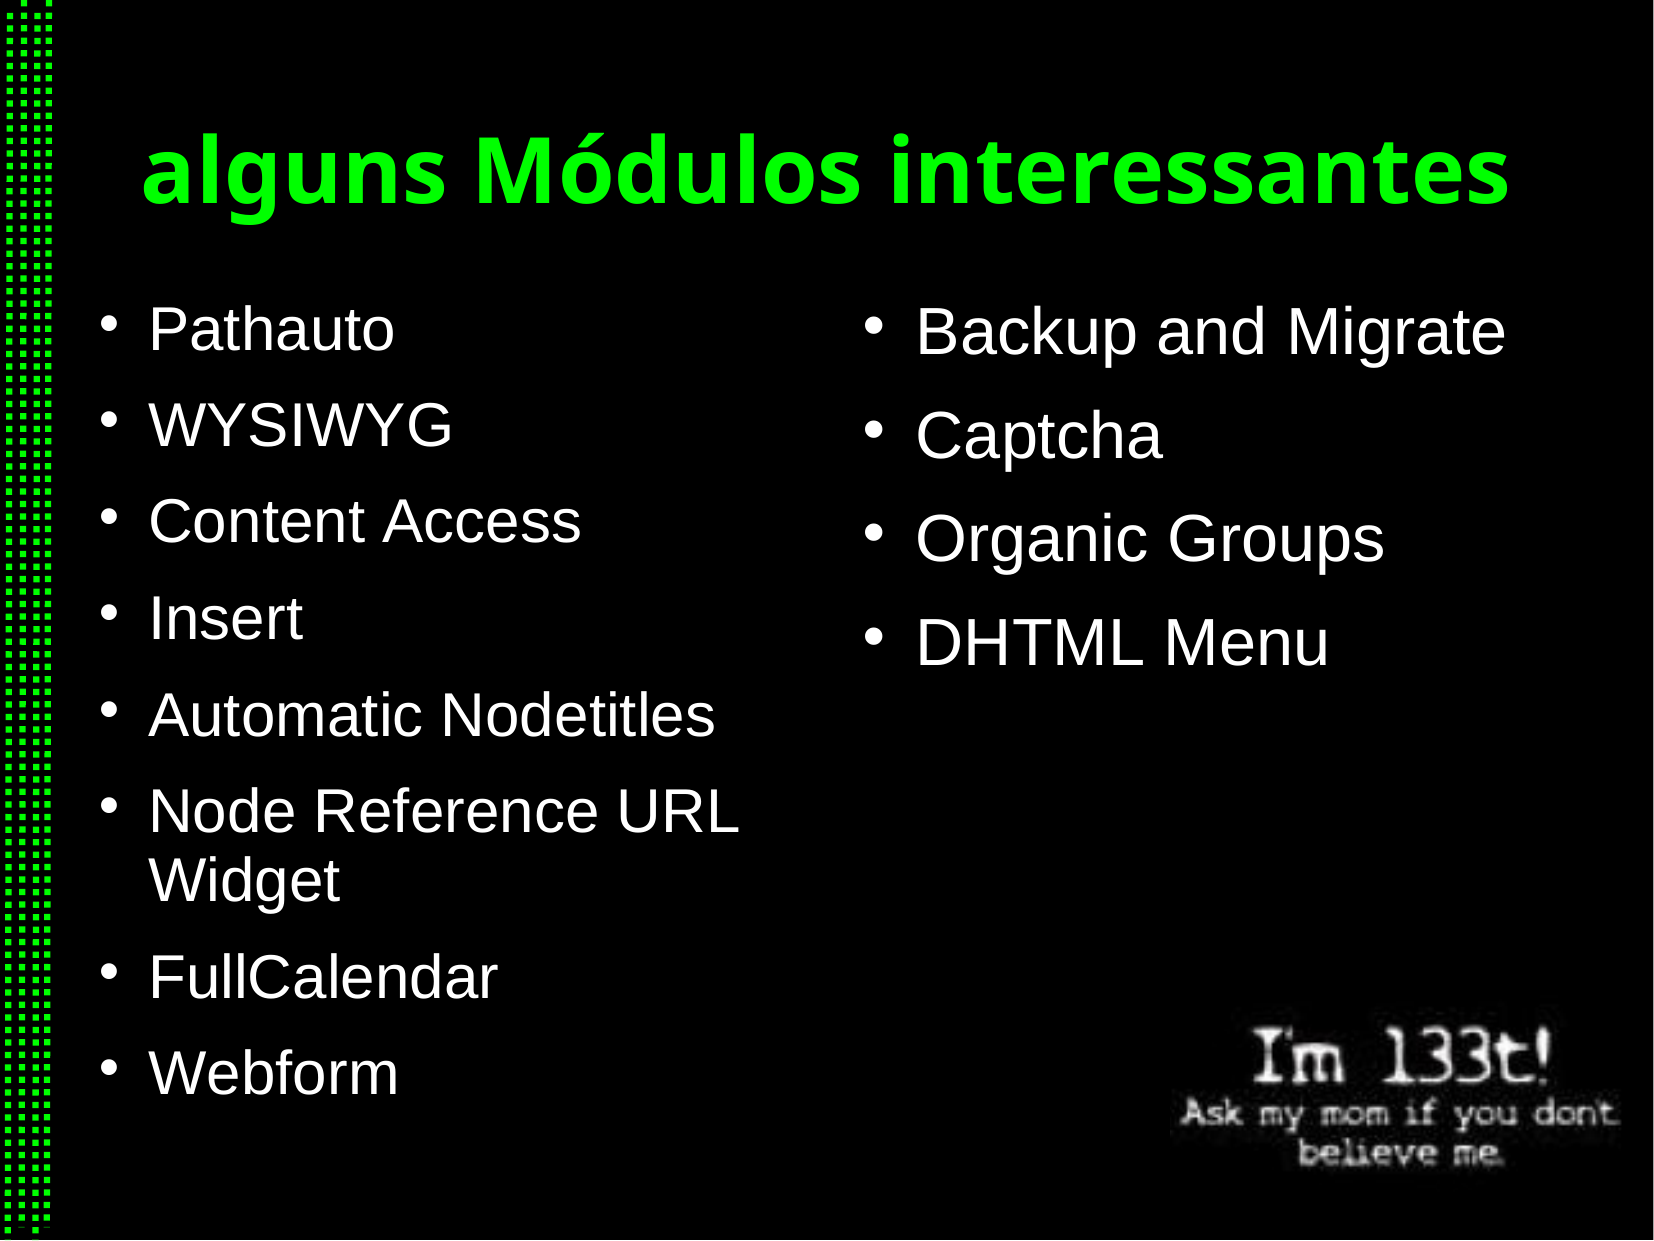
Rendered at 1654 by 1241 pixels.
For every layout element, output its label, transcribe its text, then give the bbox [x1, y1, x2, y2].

picture [1170, 975, 1632, 1215]
list Pathauto WYSIWYG Content Access Insert Automatic Nodetitles Node Reference URL Widget FullCalendar Webform [82, 290, 809, 1109]
title alguns Módulos interessantes [82, 49, 1571, 257]
list Backup and Migrate Captcha Organic Groups DHTML Menu [845, 290, 1572, 1109]
